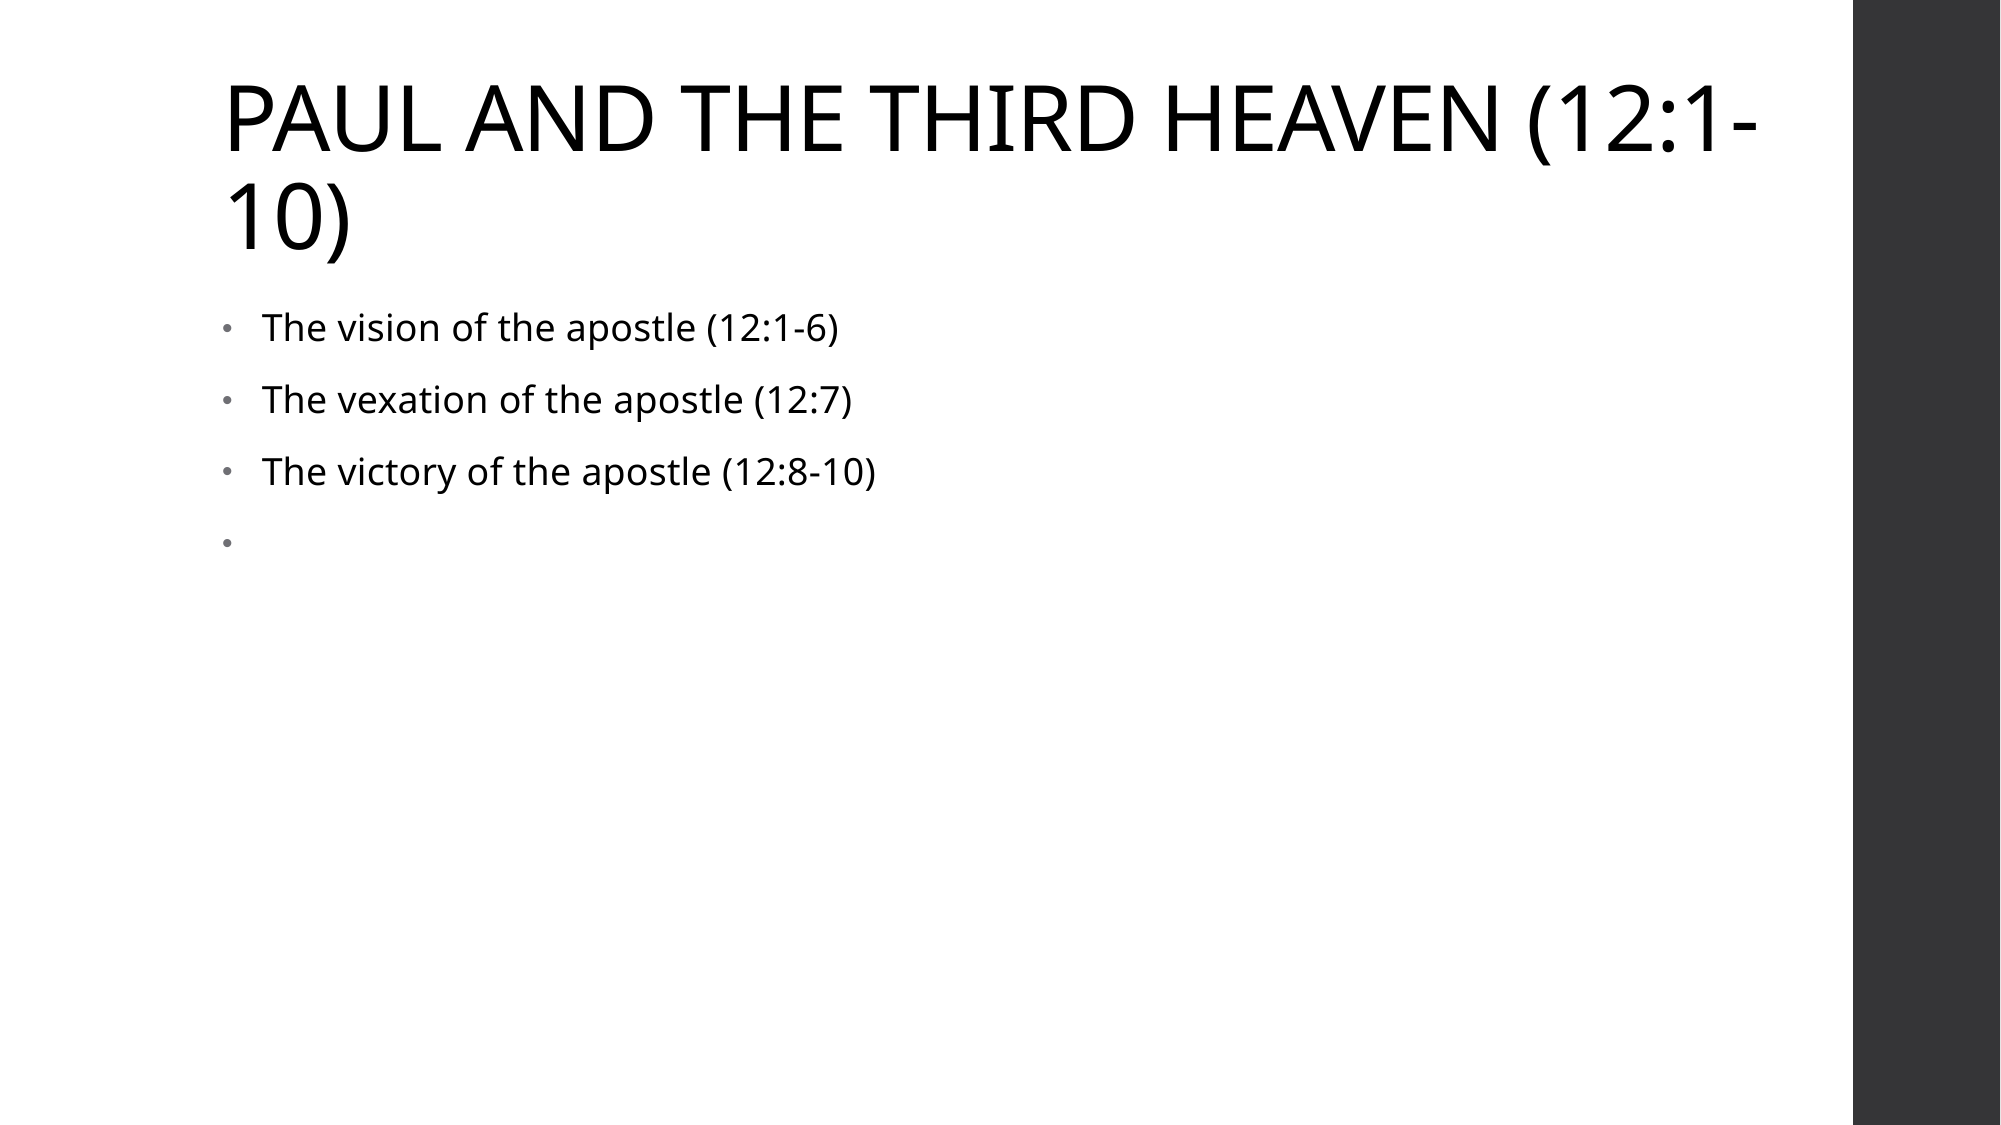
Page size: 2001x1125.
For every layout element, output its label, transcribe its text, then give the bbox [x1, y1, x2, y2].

list The vision of the apostle (12:1-6) The vexation of the apostle (12:7) The victory of the apostle (12:8-10) [206, 299, 1617, 1014]
title PAUL AND THE THIRD HEAVEN (12:1-10) [206, 60, 1797, 278]
